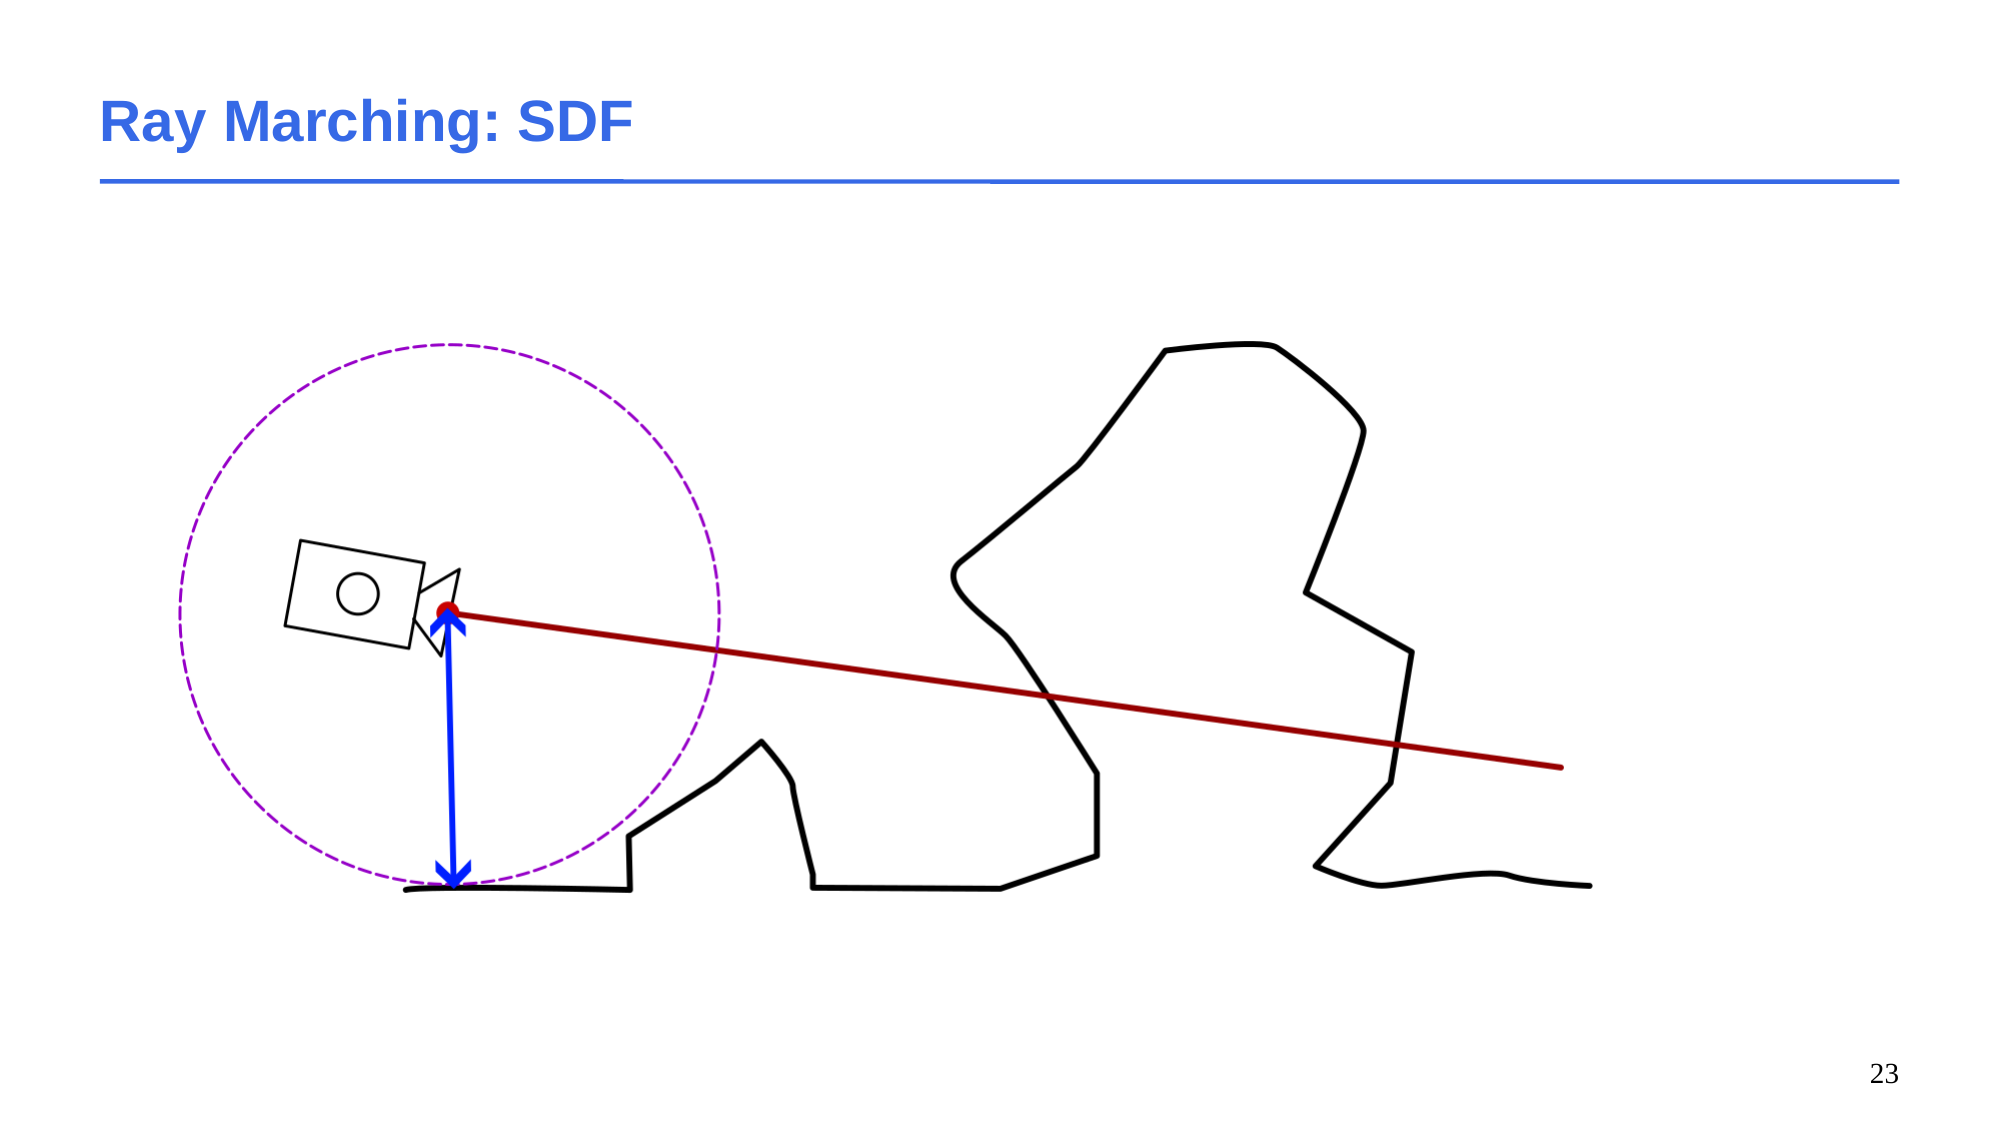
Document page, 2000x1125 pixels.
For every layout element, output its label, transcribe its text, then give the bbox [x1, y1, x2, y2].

title Ray Marching: SDF [99, 27, 1900, 215]
picture [176, 299, 1726, 1045]
